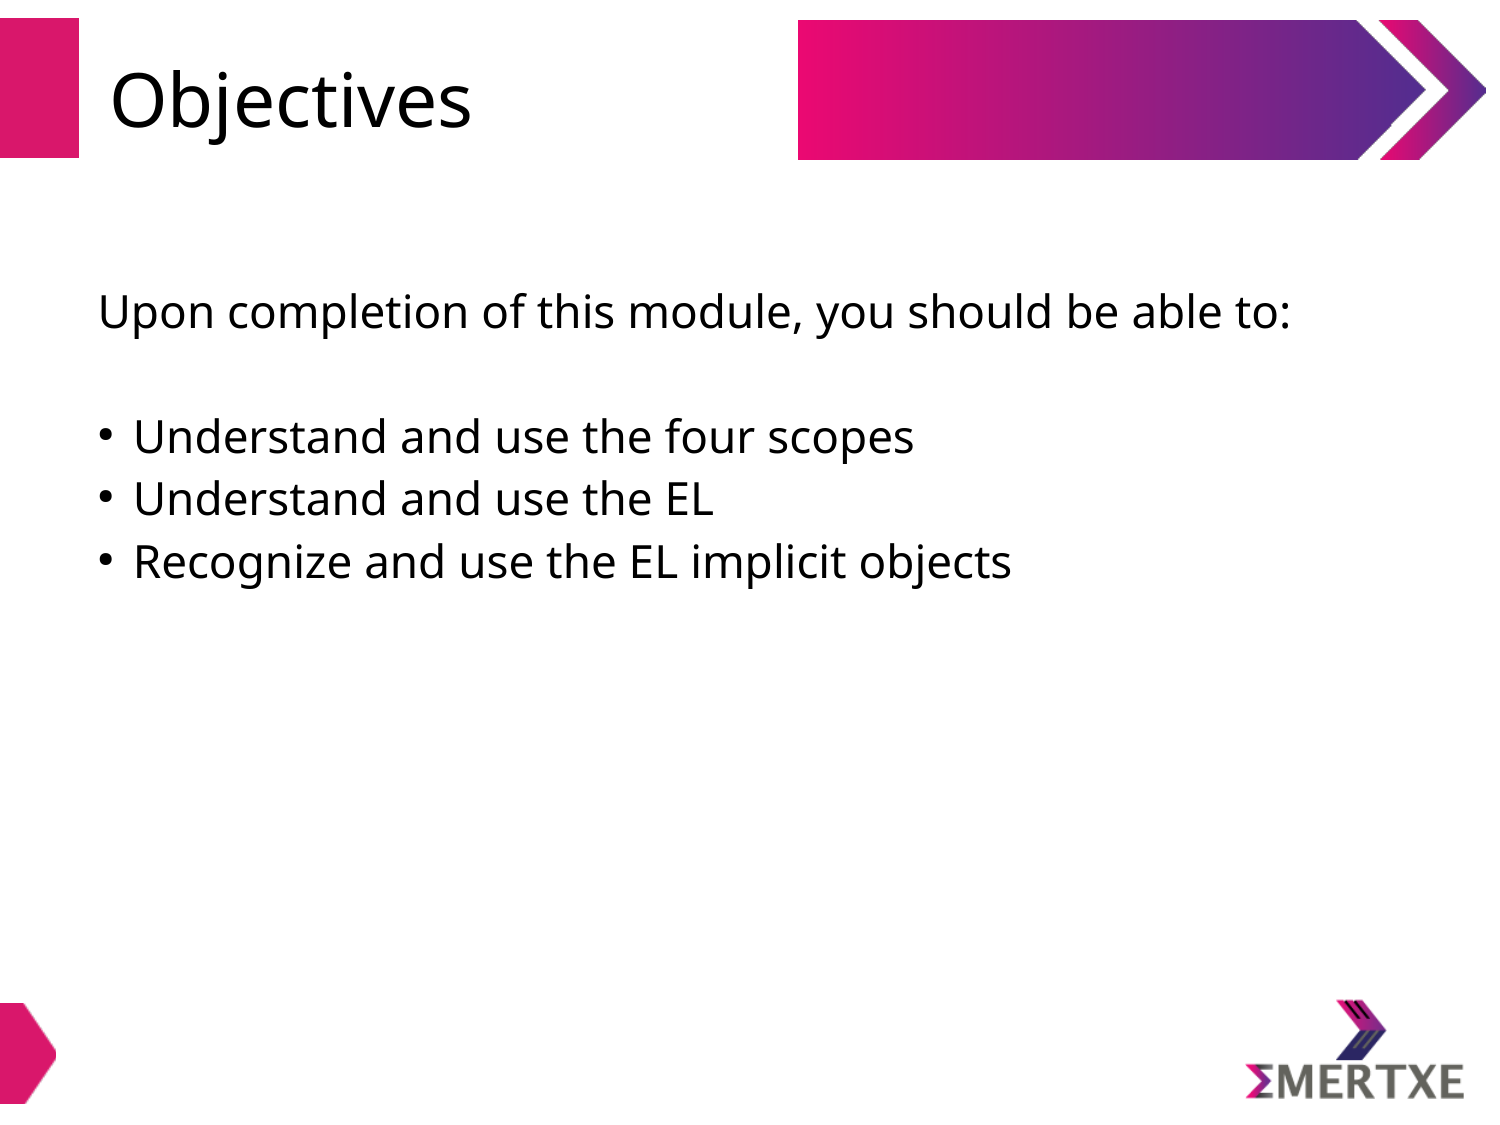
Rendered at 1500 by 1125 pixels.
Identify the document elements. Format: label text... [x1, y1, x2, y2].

picture [1245, 996, 1465, 1099]
text_box Objectives [94, 39, 768, 142]
picture [798, 20, 1486, 160]
text_box Upon completion of this module, you should be able to: Understand and use the four scopes Understand and use the EL Recognize and use the EL implicit objects [82, 271, 1371, 659]
